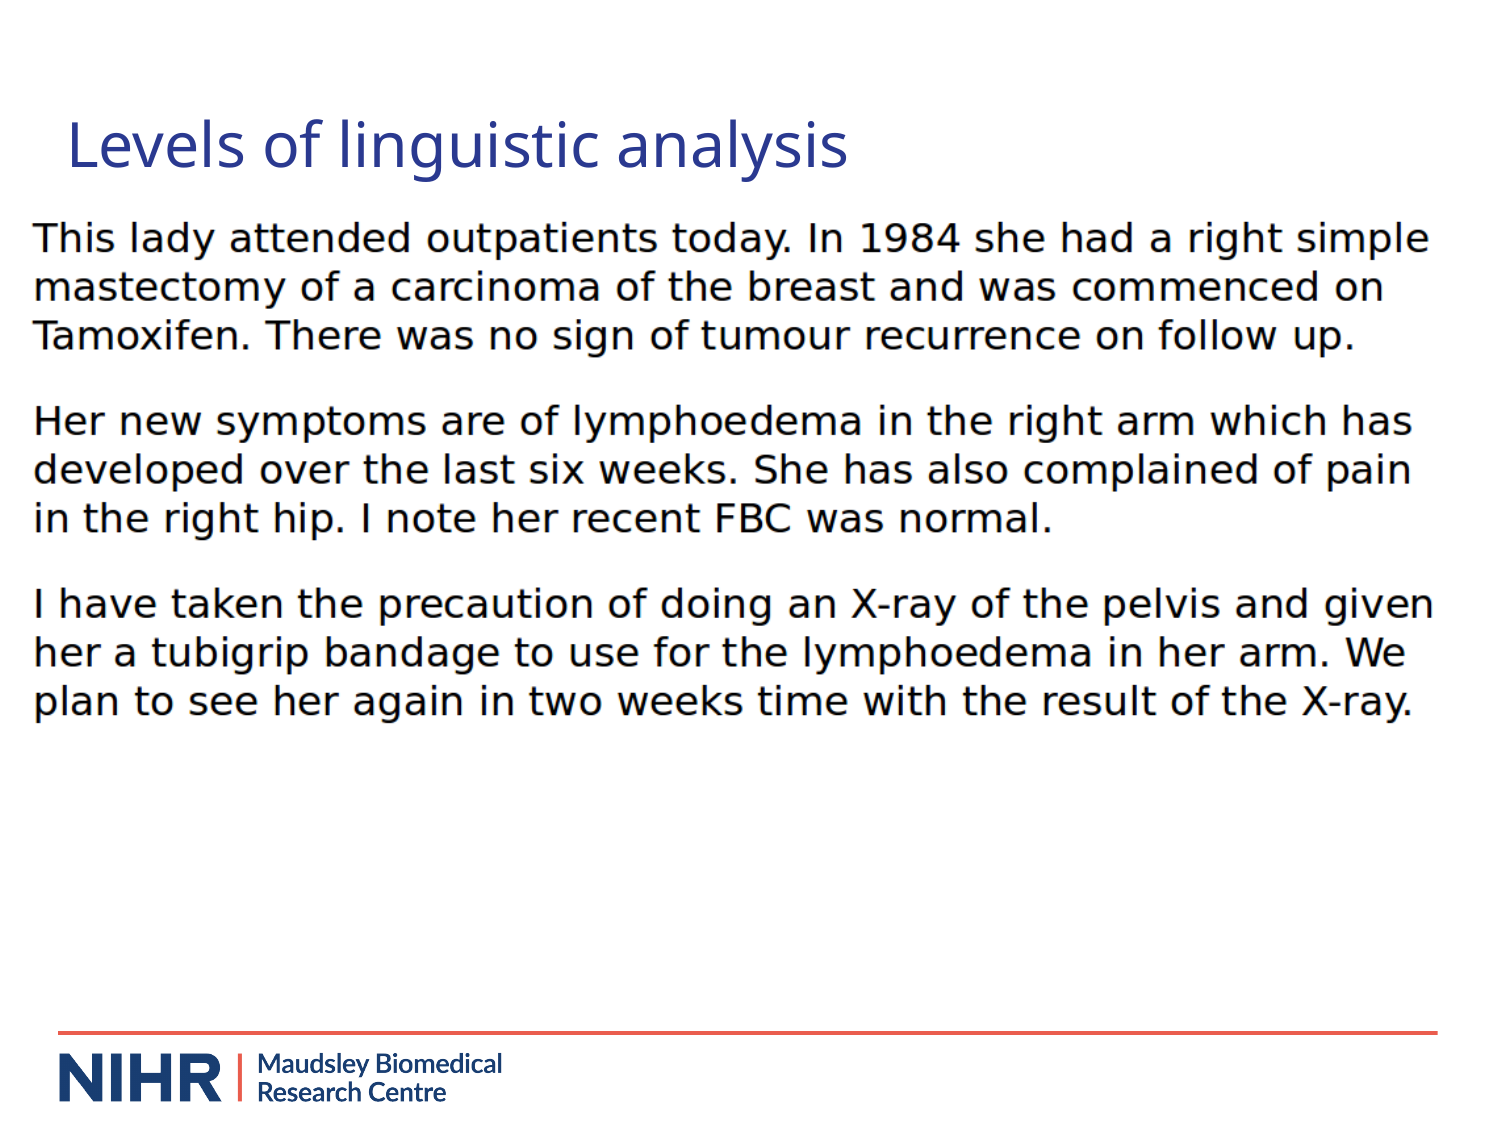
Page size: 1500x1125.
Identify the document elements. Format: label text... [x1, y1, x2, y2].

picture [29, 1018, 531, 1125]
title Levels of linguistic analysis [51, 89, 1449, 223]
picture [0, 197, 1500, 764]
